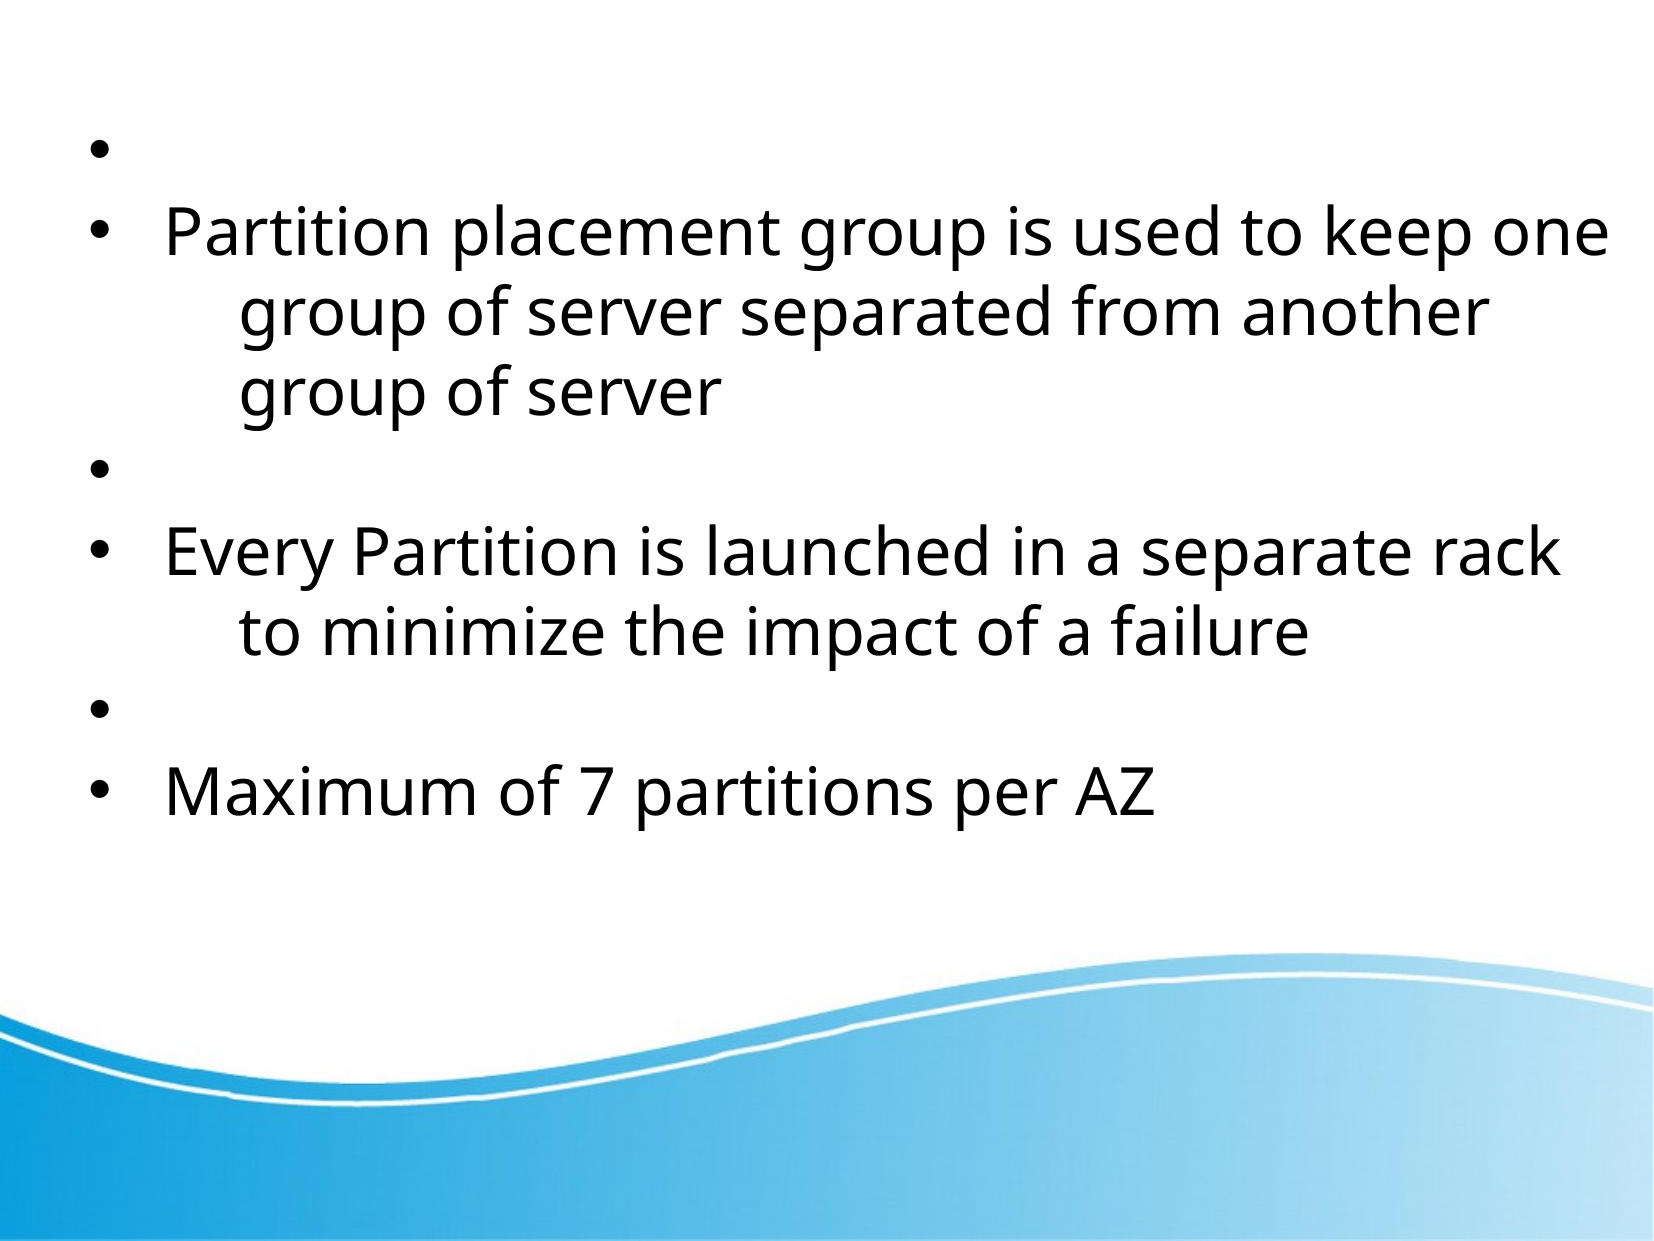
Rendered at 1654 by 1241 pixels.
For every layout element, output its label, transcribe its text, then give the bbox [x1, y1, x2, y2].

text_box Partition placement group is used to keep one group of server separated from another group of server Every Partition is launched in a separate rack to minimize the impact of a failure Maximum of 7 partitions per AZ [74, 101, 1654, 844]
